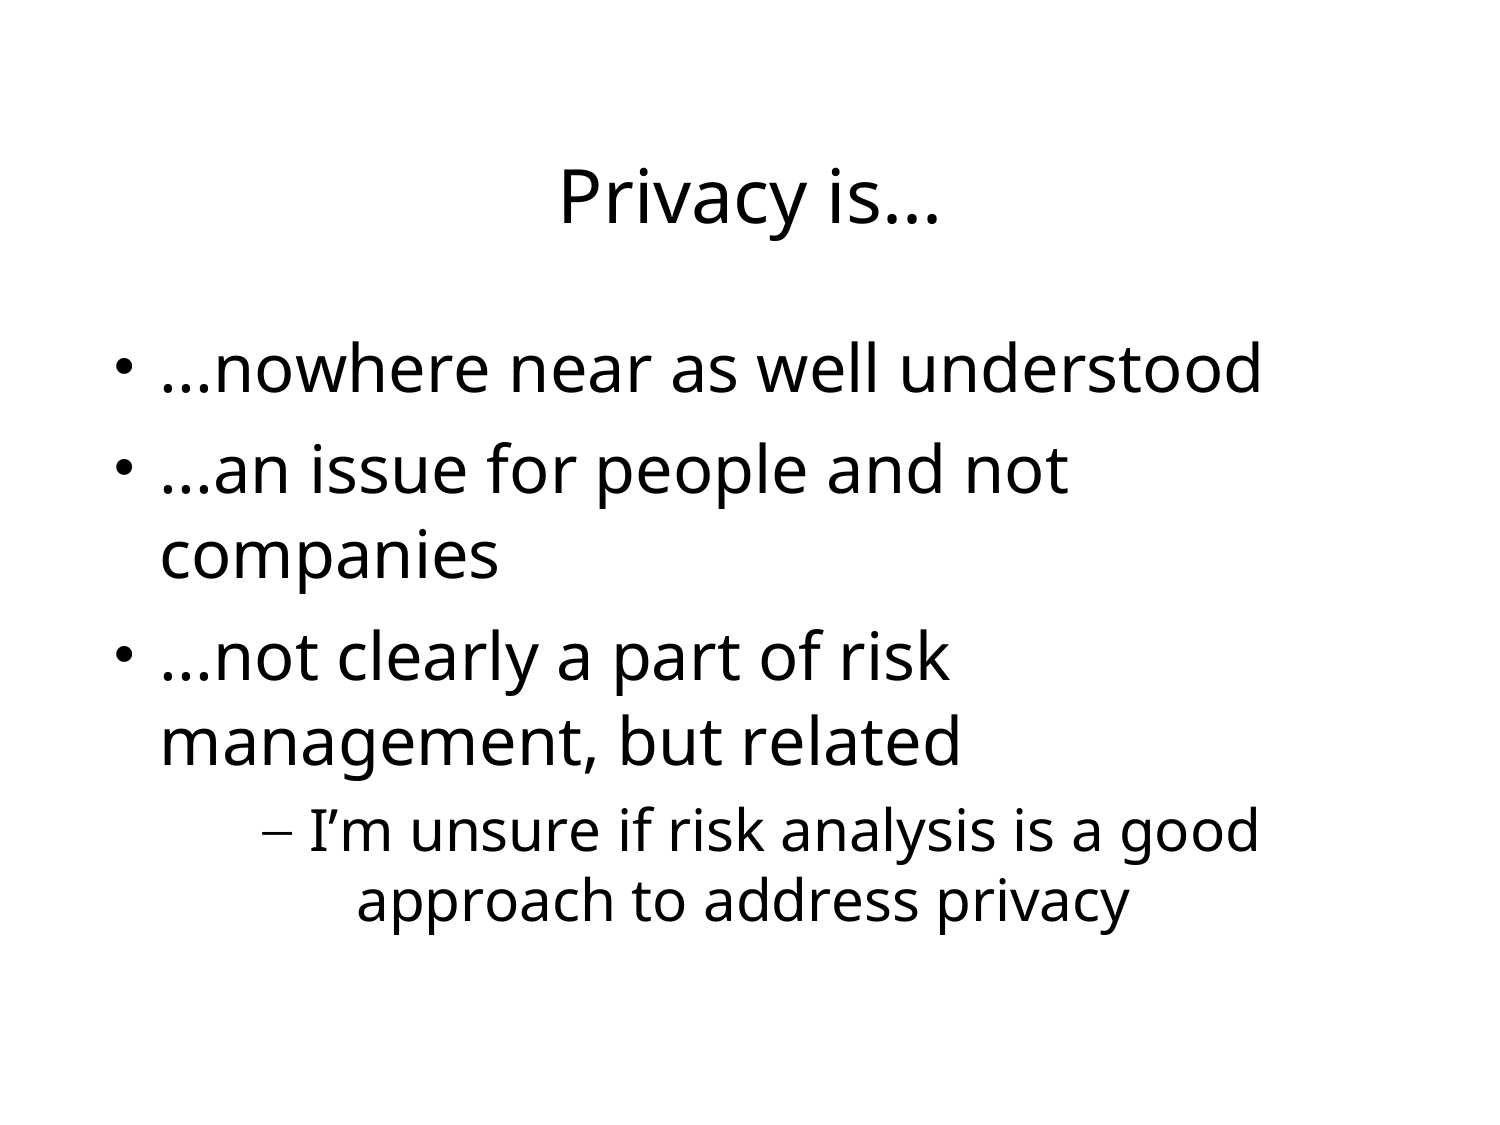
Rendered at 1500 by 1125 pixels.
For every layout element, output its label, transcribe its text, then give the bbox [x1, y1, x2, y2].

title Privacy is... [112, 99, 1388, 288]
list ...nowhere near as well understood ...an issue for people and not companies‏ ...not clearly a part of risk management, but related I’m unsure if risk analysis is a good approach to address privacy [112, 324, 1388, 1000]
